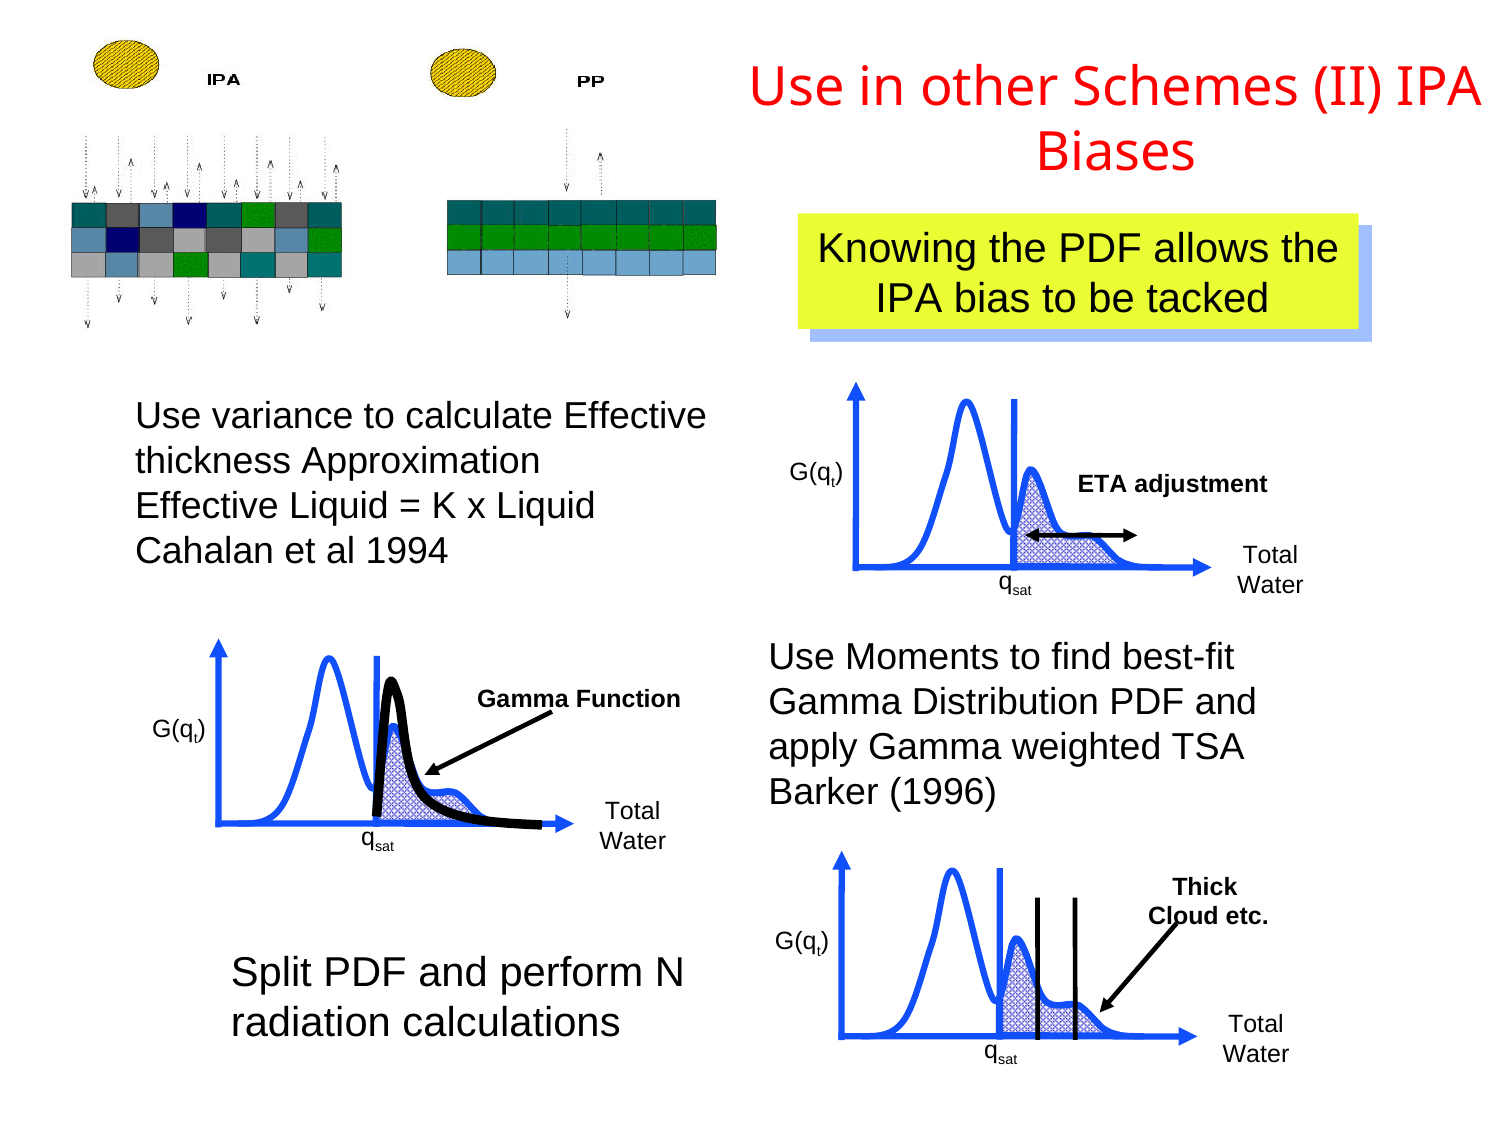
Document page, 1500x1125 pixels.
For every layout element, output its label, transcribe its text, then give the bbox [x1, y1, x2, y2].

text_box Total Water [1222, 530, 1319, 607]
text_box Split PDF and perform N radiation calculations [216, 937, 710, 1053]
text_box Gamma Function [462, 675, 697, 721]
text_box [767, 358, 1362, 606]
text_box ETA adjustment [1062, 460, 1283, 506]
text_box [897, 876, 996, 1033]
text_box G(qt)‏ [137, 704, 221, 755]
title Use in other Schemes (II) IPA Biases [732, 15, 1500, 218]
text_box [752, 827, 1347, 1075]
text_box [137, 755, 346, 861]
text_box [382, 731, 453, 820]
text_box G(qt)‏ [774, 448, 859, 498]
text_box Use Moments to find best-fit Gamma Distribution PDF and apply Gamma weighted TSA Barker (1996)‏ [753, 624, 1310, 821]
text_box G(qt)‏ [760, 917, 844, 967]
text_box Use variance to calculate Effective thickness Approximation Effective Liquid = K x Liquid Cahalan et al 1994 [120, 383, 756, 579]
text_box Total Water [584, 787, 681, 863]
text_box [275, 663, 373, 820]
text_box [432, 795, 471, 813]
text_box [911, 406, 1010, 564]
text_box Total Water [1207, 999, 1305, 1076]
text_box [389, 697, 397, 724]
text_box Knowing the PDF allows the IPA bias to be tacked [797, 213, 1359, 329]
text_box qsat [346, 812, 410, 863]
text_box [1041, 1002, 1072, 1033]
text_box Thick Cloud etc. [1133, 862, 1284, 938]
text_box qsat [969, 1025, 1033, 1075]
text_box [1003, 944, 1035, 1033]
text_box [1018, 475, 1116, 564]
text_box qsat [983, 556, 1047, 606]
text_box [137, 612, 732, 861]
text_box [1078, 1010, 1102, 1033]
picture [47, 37, 719, 329]
